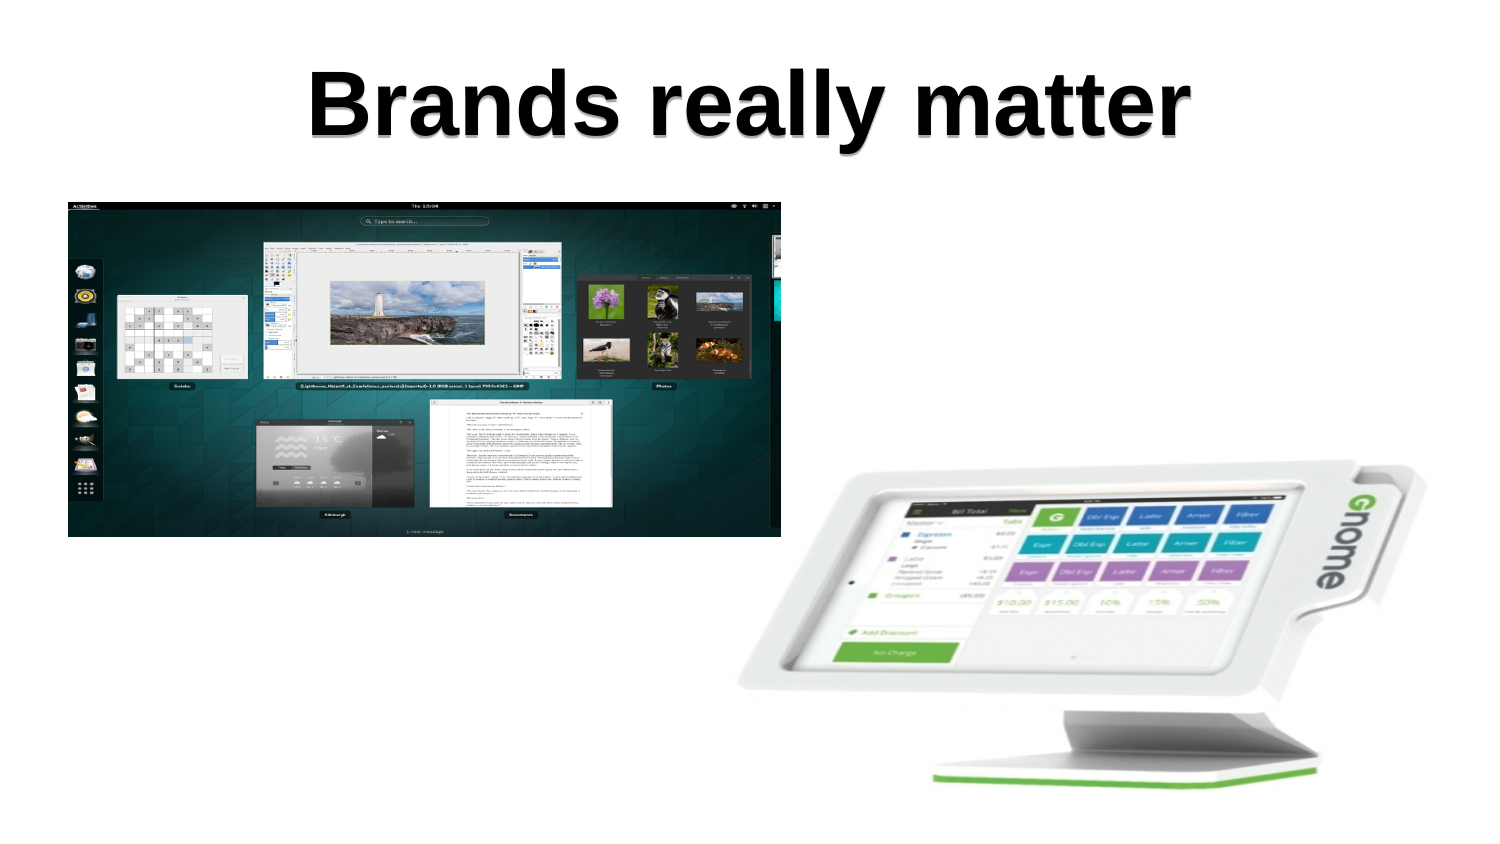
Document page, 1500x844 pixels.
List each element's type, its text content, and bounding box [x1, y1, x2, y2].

title Brands really matter [75, 33, 1425, 175]
picture [68, 202, 1456, 799]
